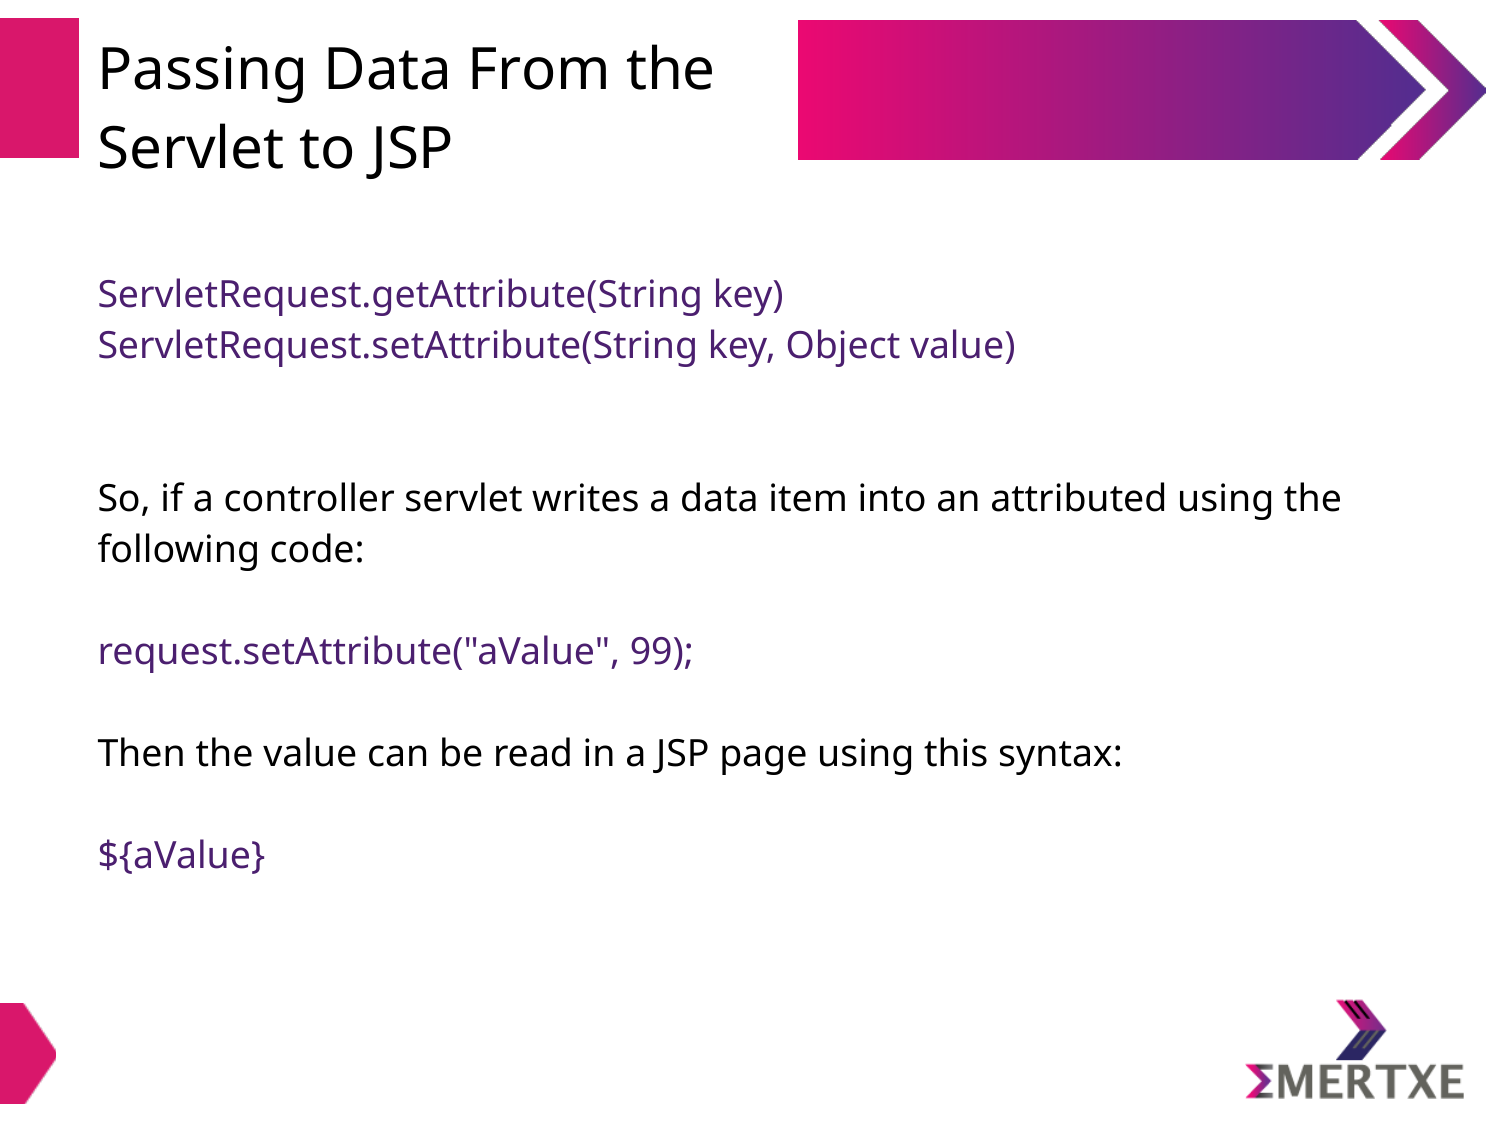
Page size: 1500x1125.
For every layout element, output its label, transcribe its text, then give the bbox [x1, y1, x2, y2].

text_box Passing Data From the Servlet to JSP [82, 20, 733, 171]
text_box ServletRequest.getAttribute(String key) ServletRequest.setAttribute(String key, Object value) So, if a controller servlet writes a data item into an attributed using the following code: request.setAttribute("aValue", 99); Then the value can be read in a JSP page using this syntax: ${aValue} [82, 259, 1394, 803]
picture [1245, 996, 1465, 1099]
picture [798, 20, 1486, 160]
